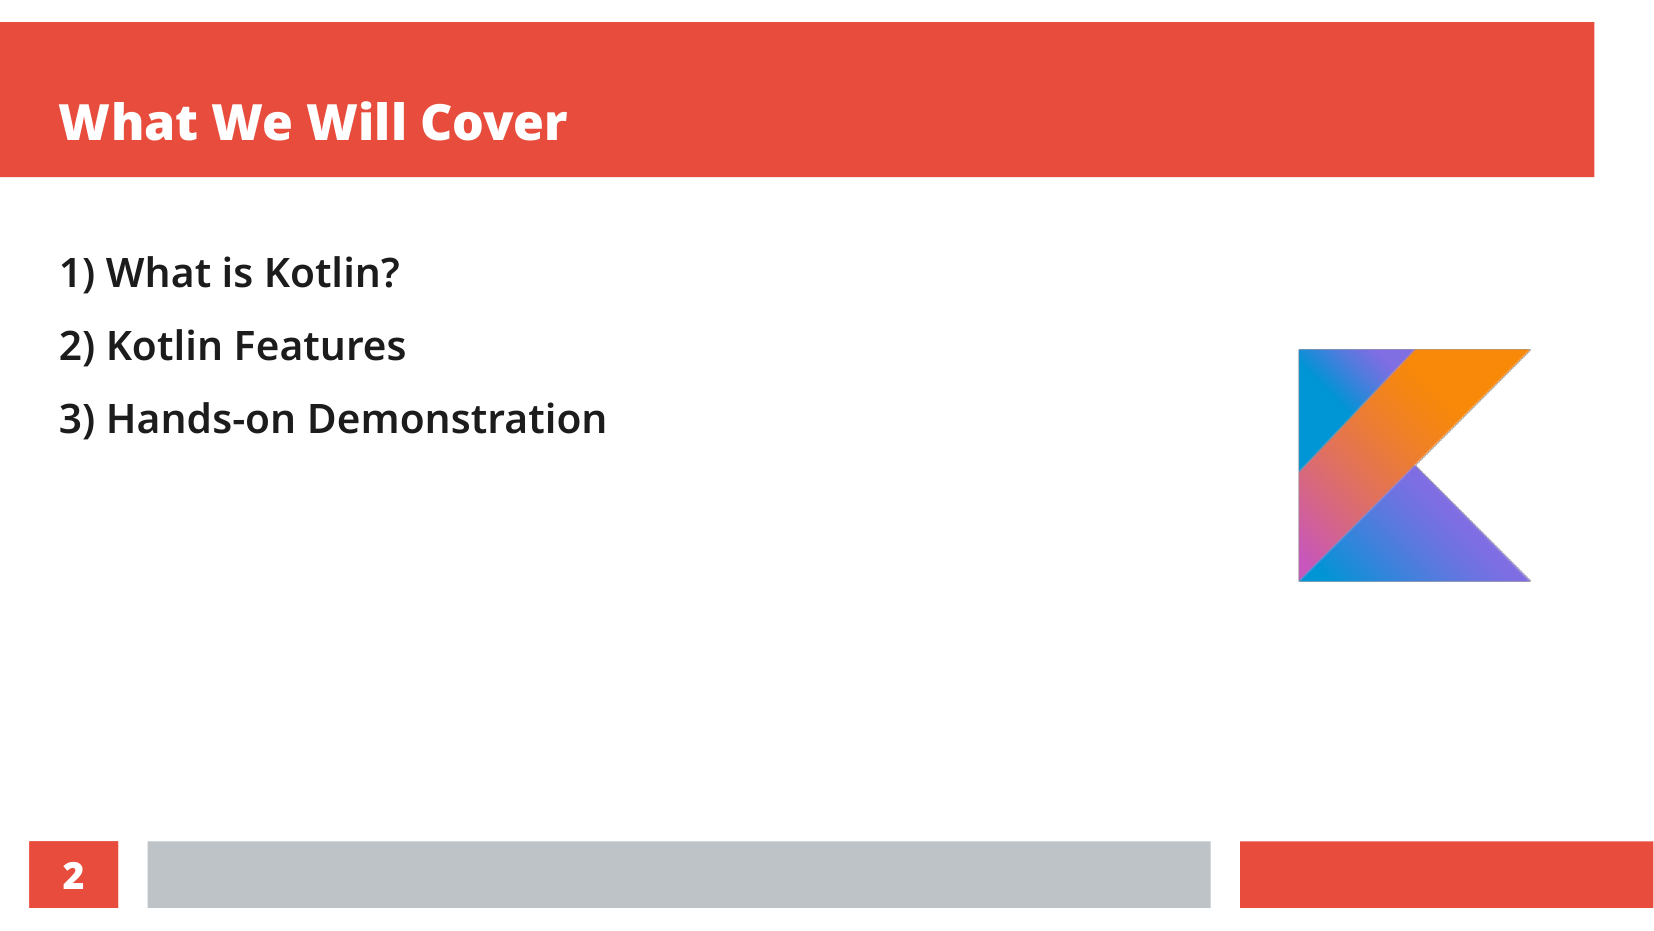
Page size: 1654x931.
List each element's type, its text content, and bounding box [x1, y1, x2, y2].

picture [1296, 348, 1534, 585]
title What We Will Cover [58, 44, 1595, 155]
list 1) What is Kotlin? 2) Kotlin Features 3) Hands-on Demonstration [58, 243, 1565, 820]
